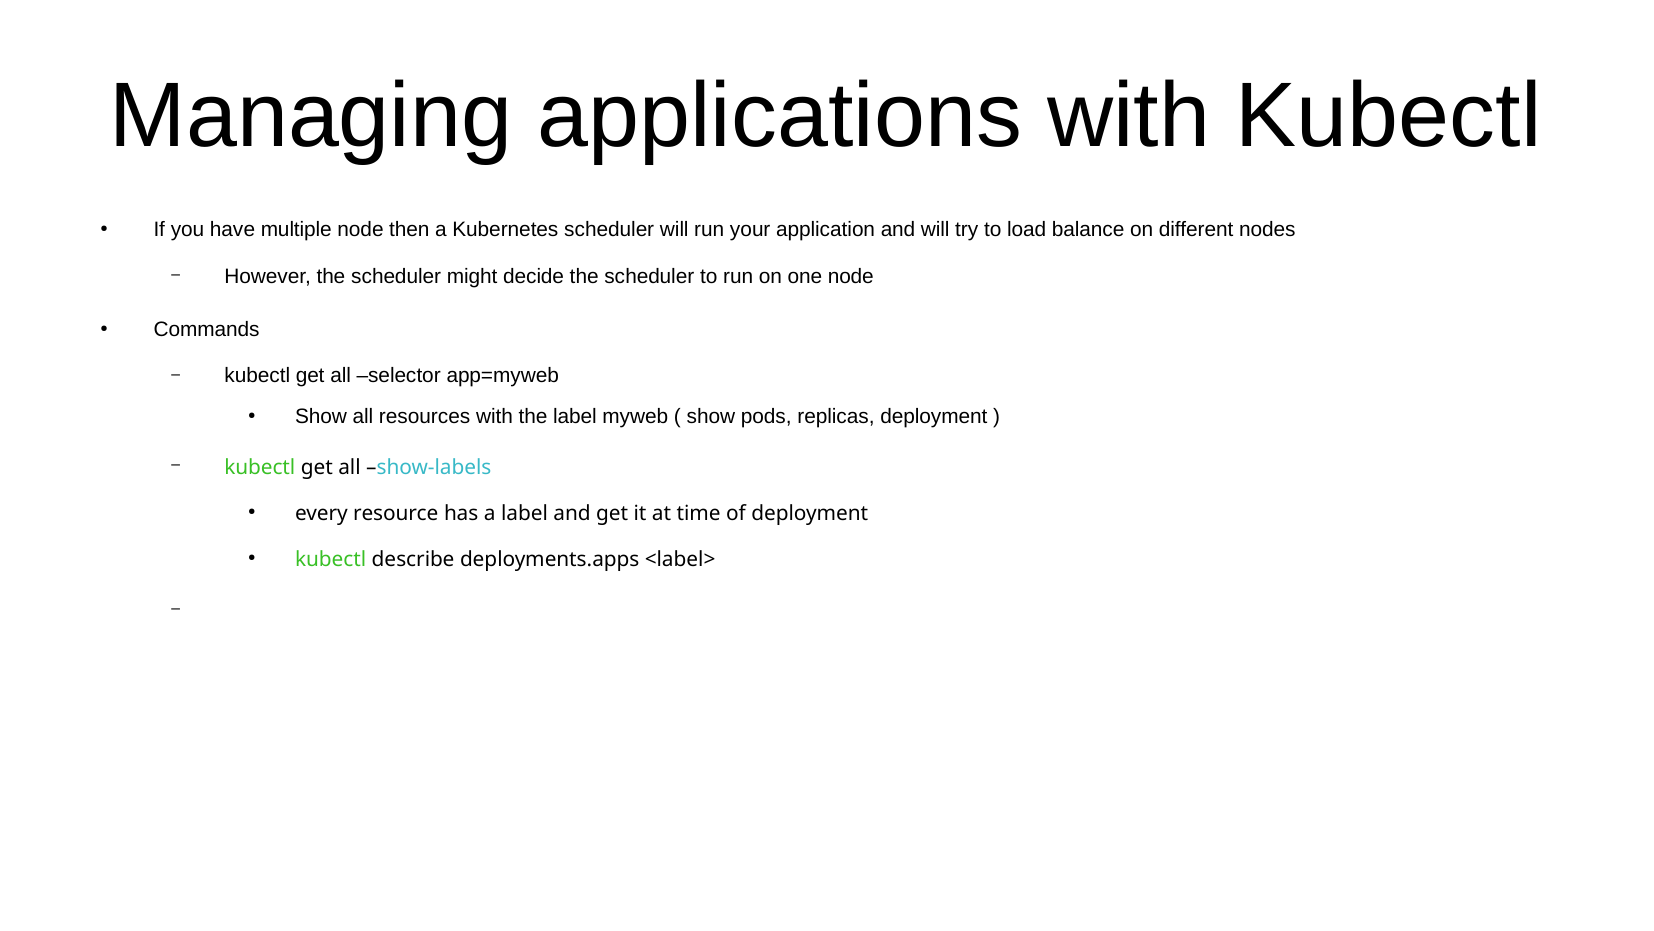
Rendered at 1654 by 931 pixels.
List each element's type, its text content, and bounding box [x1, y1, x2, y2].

title Managing applications with Kubectl [82, 37, 1571, 193]
list If you have multiple node then a Kubernetes scheduler will run your application and will try to load balance on different nodes However, the scheduler might decide the scheduler to run on one node Commands kubectl get all –selector app=myweb Show all resources with the label myweb ( show pods, replicas, deployment ) kubectl get all –show-labels every resource has a label and get it at time of deployment kubectl describe deployments.apps <label> [82, 217, 1613, 901]
